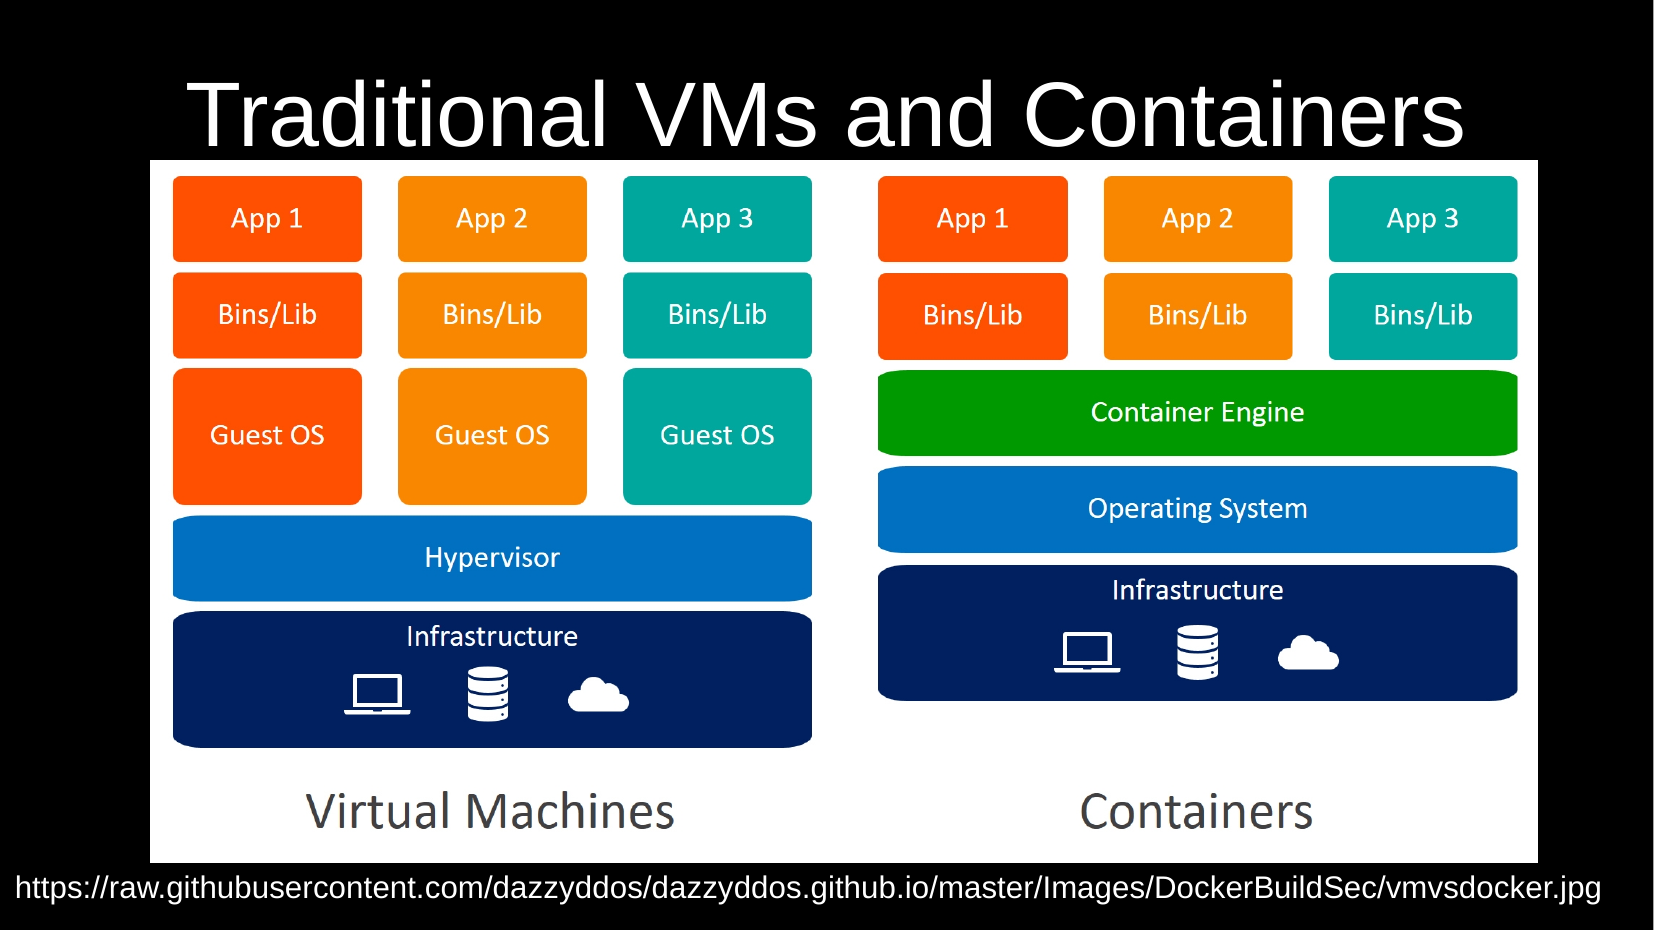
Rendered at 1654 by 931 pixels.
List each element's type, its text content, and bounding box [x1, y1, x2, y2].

text_box https://raw.githubusercontent.com/dazzyddos/dazzyddos.github.io/master/Images/DockerBuildSec/vmvsdocker.jpg [0, 862, 1651, 931]
title Traditional VMs and Containers [82, 37, 1571, 193]
picture [150, 160, 1538, 862]
